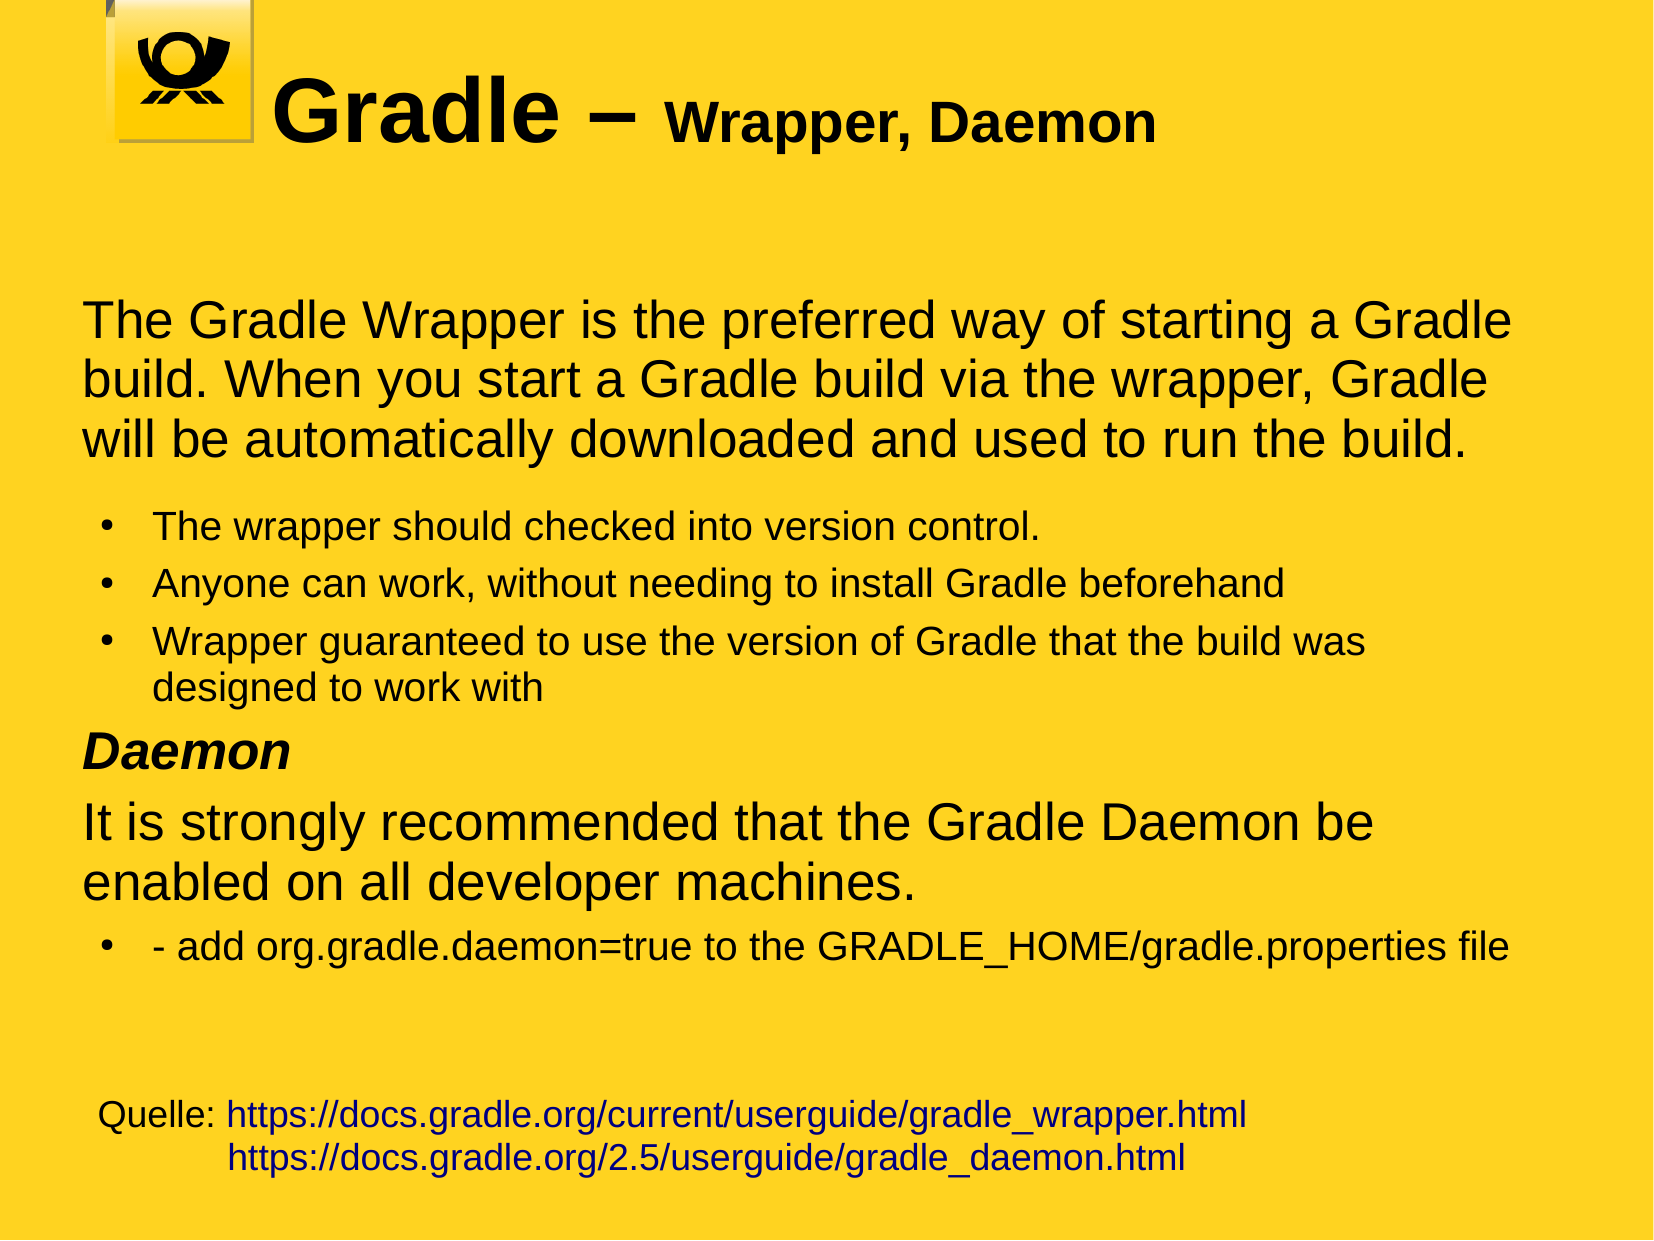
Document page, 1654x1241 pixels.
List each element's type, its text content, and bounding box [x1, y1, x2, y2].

picture [106, 0, 254, 143]
title Gradle – Wrapper, Daemon [271, 35, 1571, 187]
list The Gradle Wrapper is the preferred way of starting a Gradle build. When you start a Gradle build via the wrapper, Gradle will be automatically downloaded and used to run the build. The wrapper should checked into version control. Anyone can work, without needing to install Gradle beforehand Wrapper guaranteed to use the version of Gradle that the build was designed to work with Daemon It is strongly recommended that the Gradle Daemon be enabled on all developer machines. - add org.gradle.daemon=true to the GRADLE_HOME/gradle.properties file [82, 290, 1524, 1010]
text_box Quelle: https://docs.gradle.org/current/userguide/gradle_wrapper.html https://docs.gradle.org/2.5/userguide/gradle_daemon.html [82, 1086, 1347, 1193]
